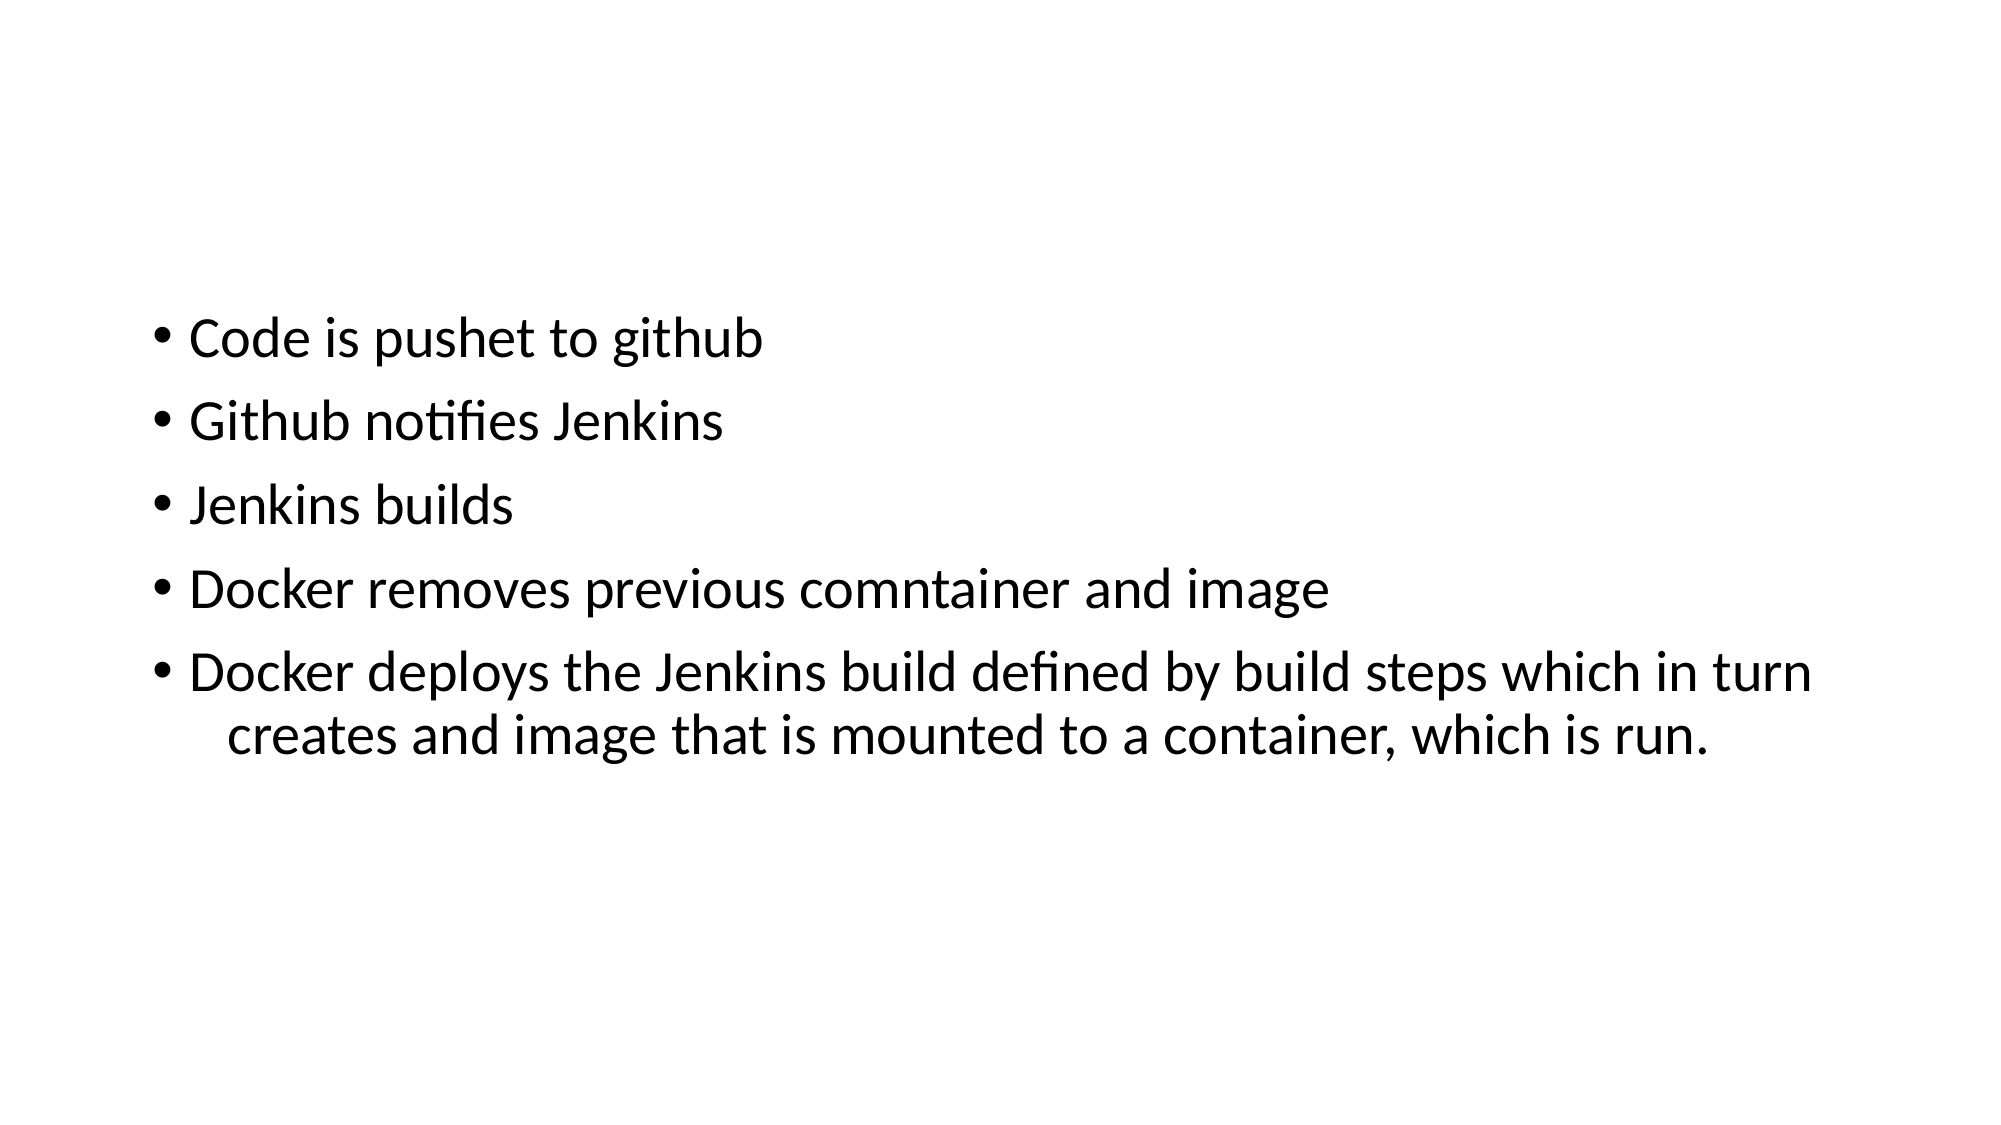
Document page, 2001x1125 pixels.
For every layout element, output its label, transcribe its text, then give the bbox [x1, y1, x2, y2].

list Code is pushet to github Github notifies Jenkins Jenkins builds Docker removes previous comntainer and image Docker deploys the Jenkins build defined by build steps which in turn creates and image that is mounted to a container, which is run. [137, 299, 1863, 1014]
